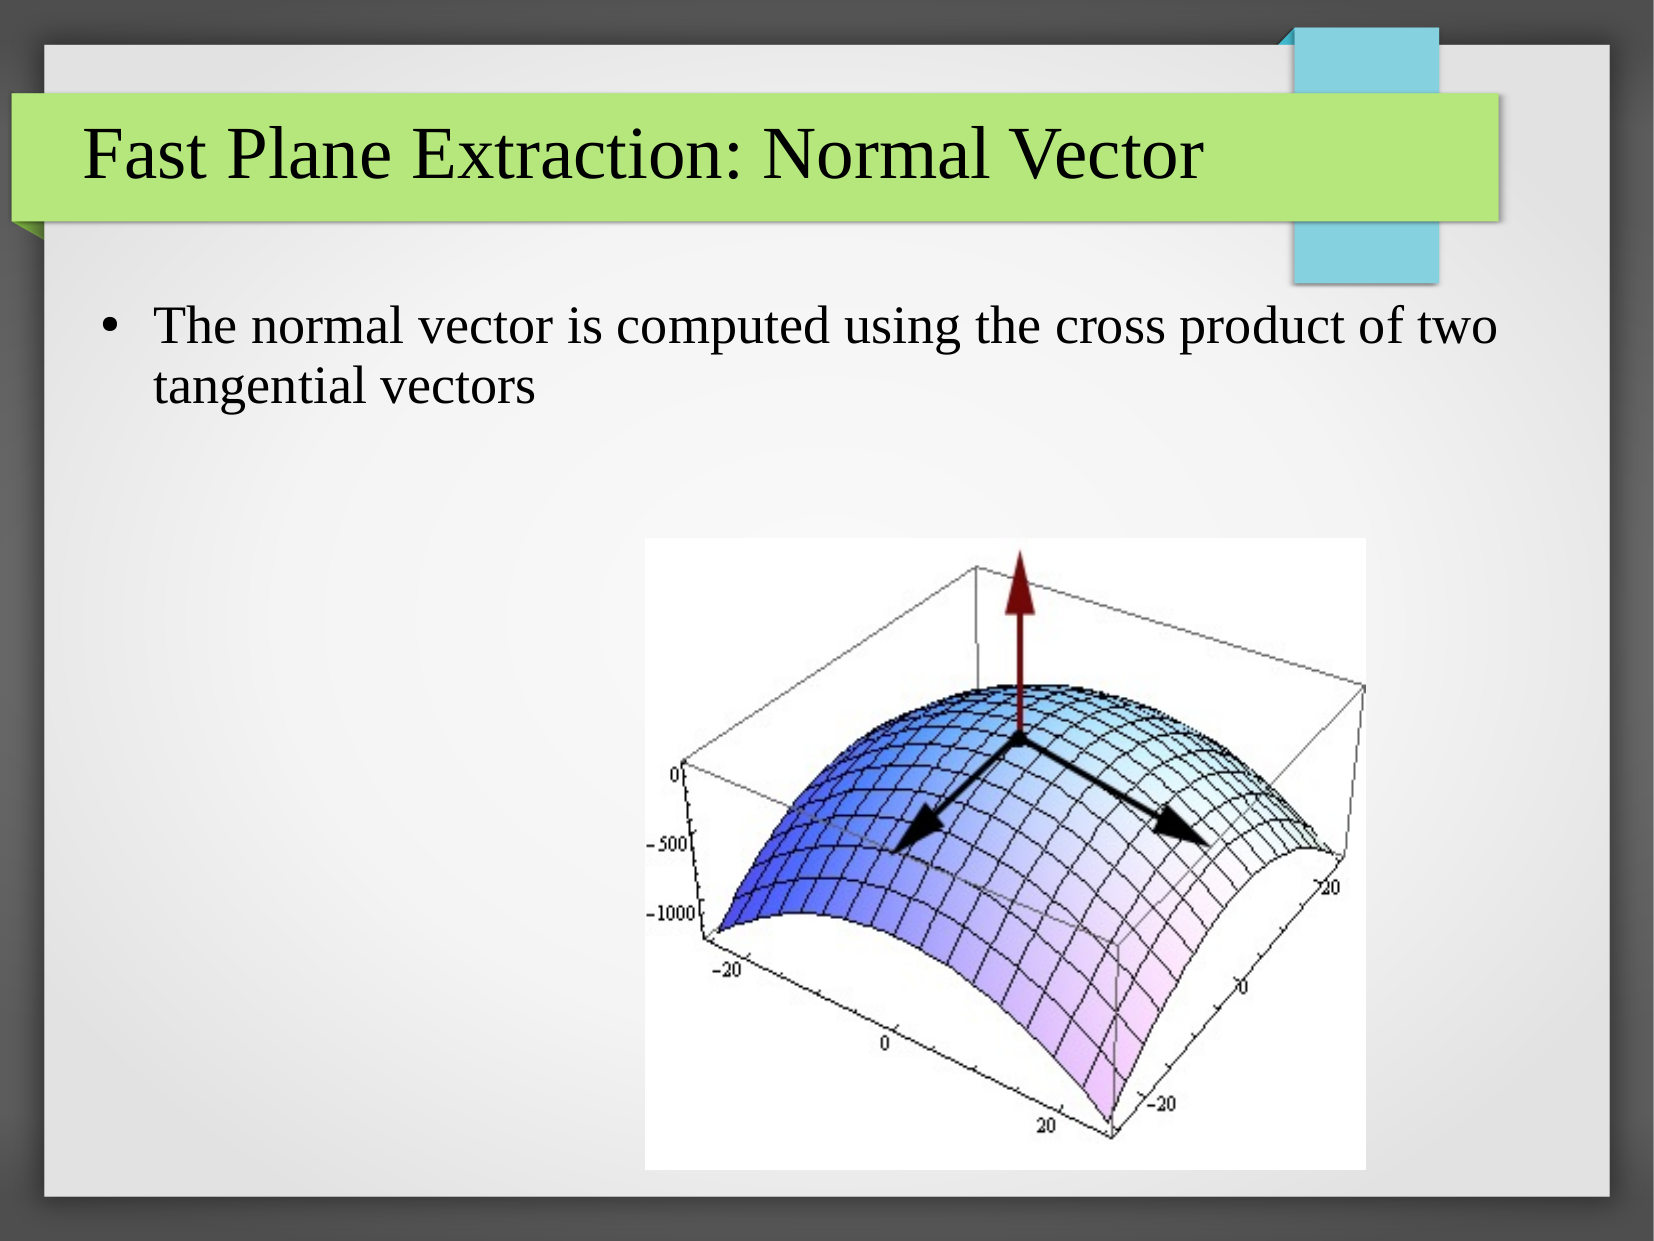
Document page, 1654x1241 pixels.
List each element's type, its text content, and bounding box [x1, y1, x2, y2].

list The normal vector is computed using the cross product of two tangential vectors [82, 295, 1571, 1015]
title Fast Plane Extraction: Normal Vector [82, 94, 1264, 213]
picture [0, 0, 1654, 1241]
